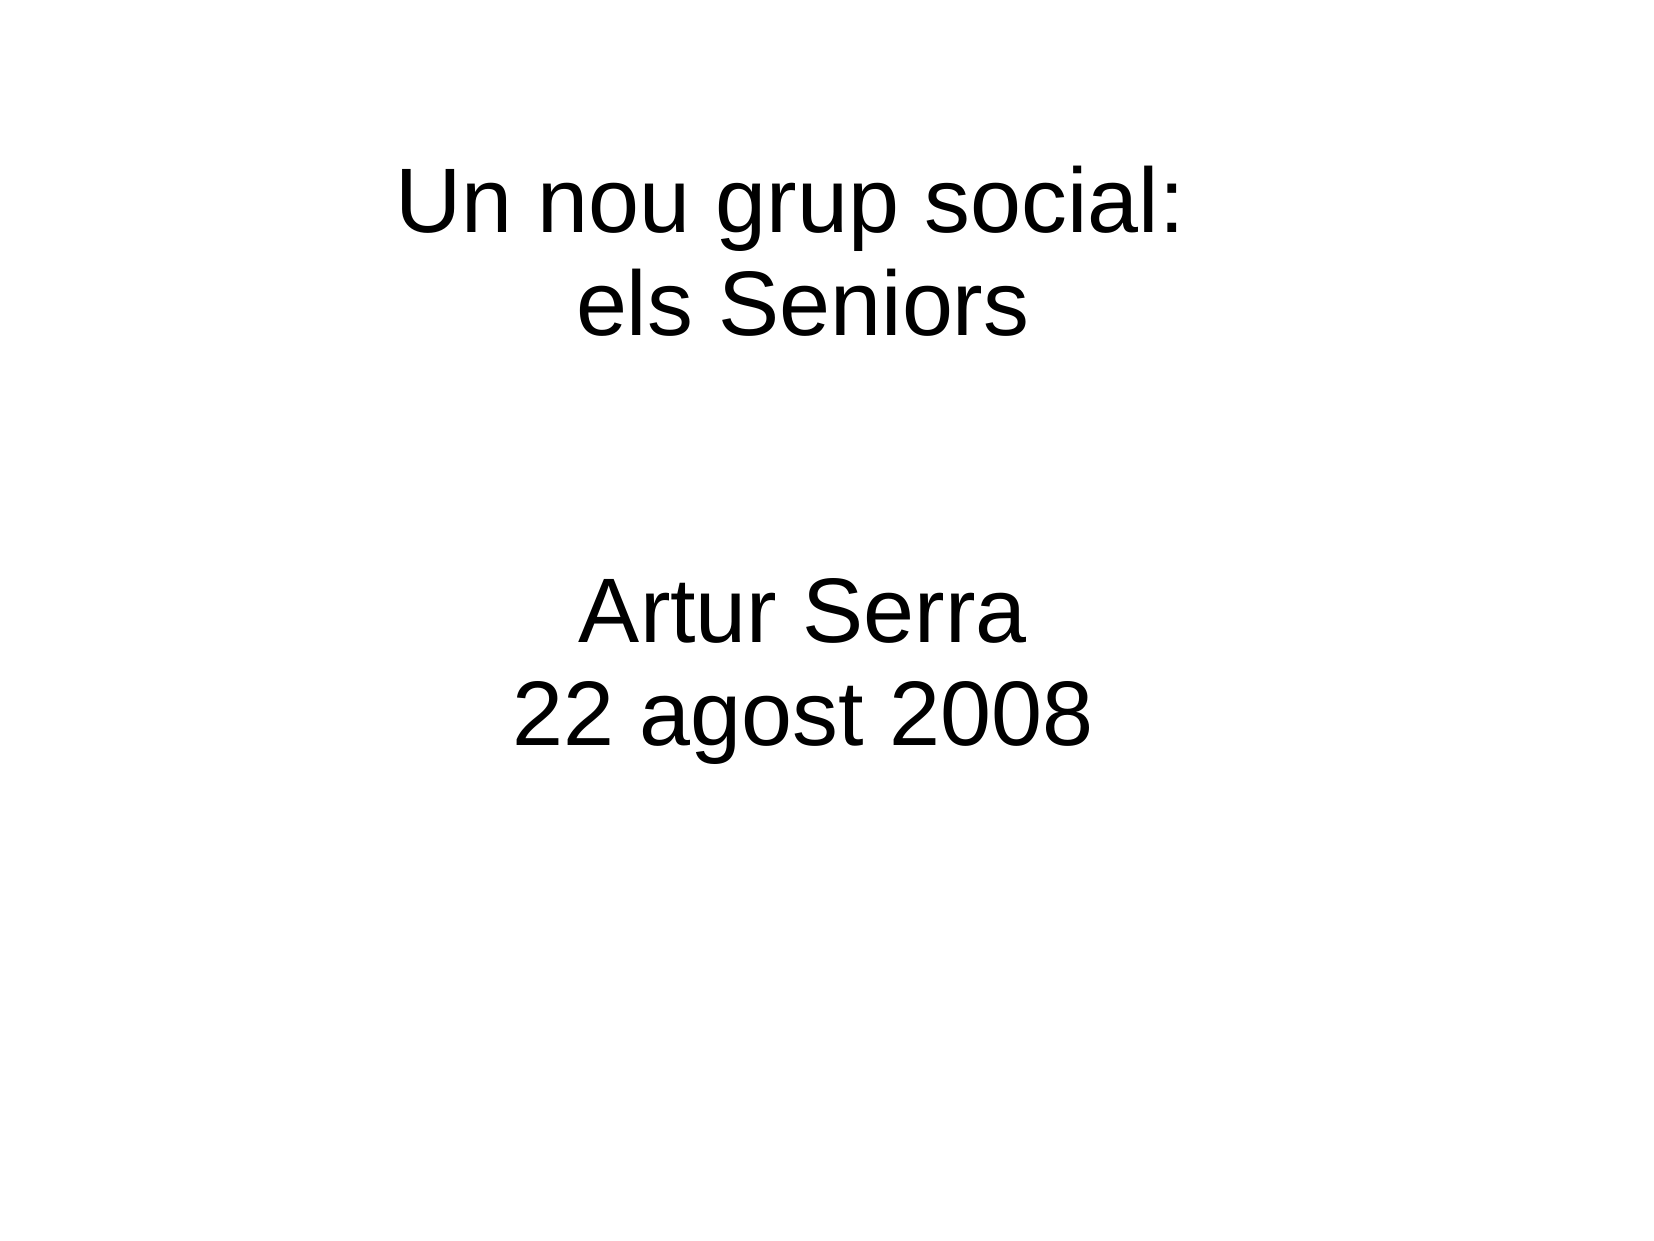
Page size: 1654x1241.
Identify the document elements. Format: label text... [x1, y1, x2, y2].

title Un nou grup social: els Seniors Artur Serra 22 agost 2008 [59, 149, 1548, 766]
